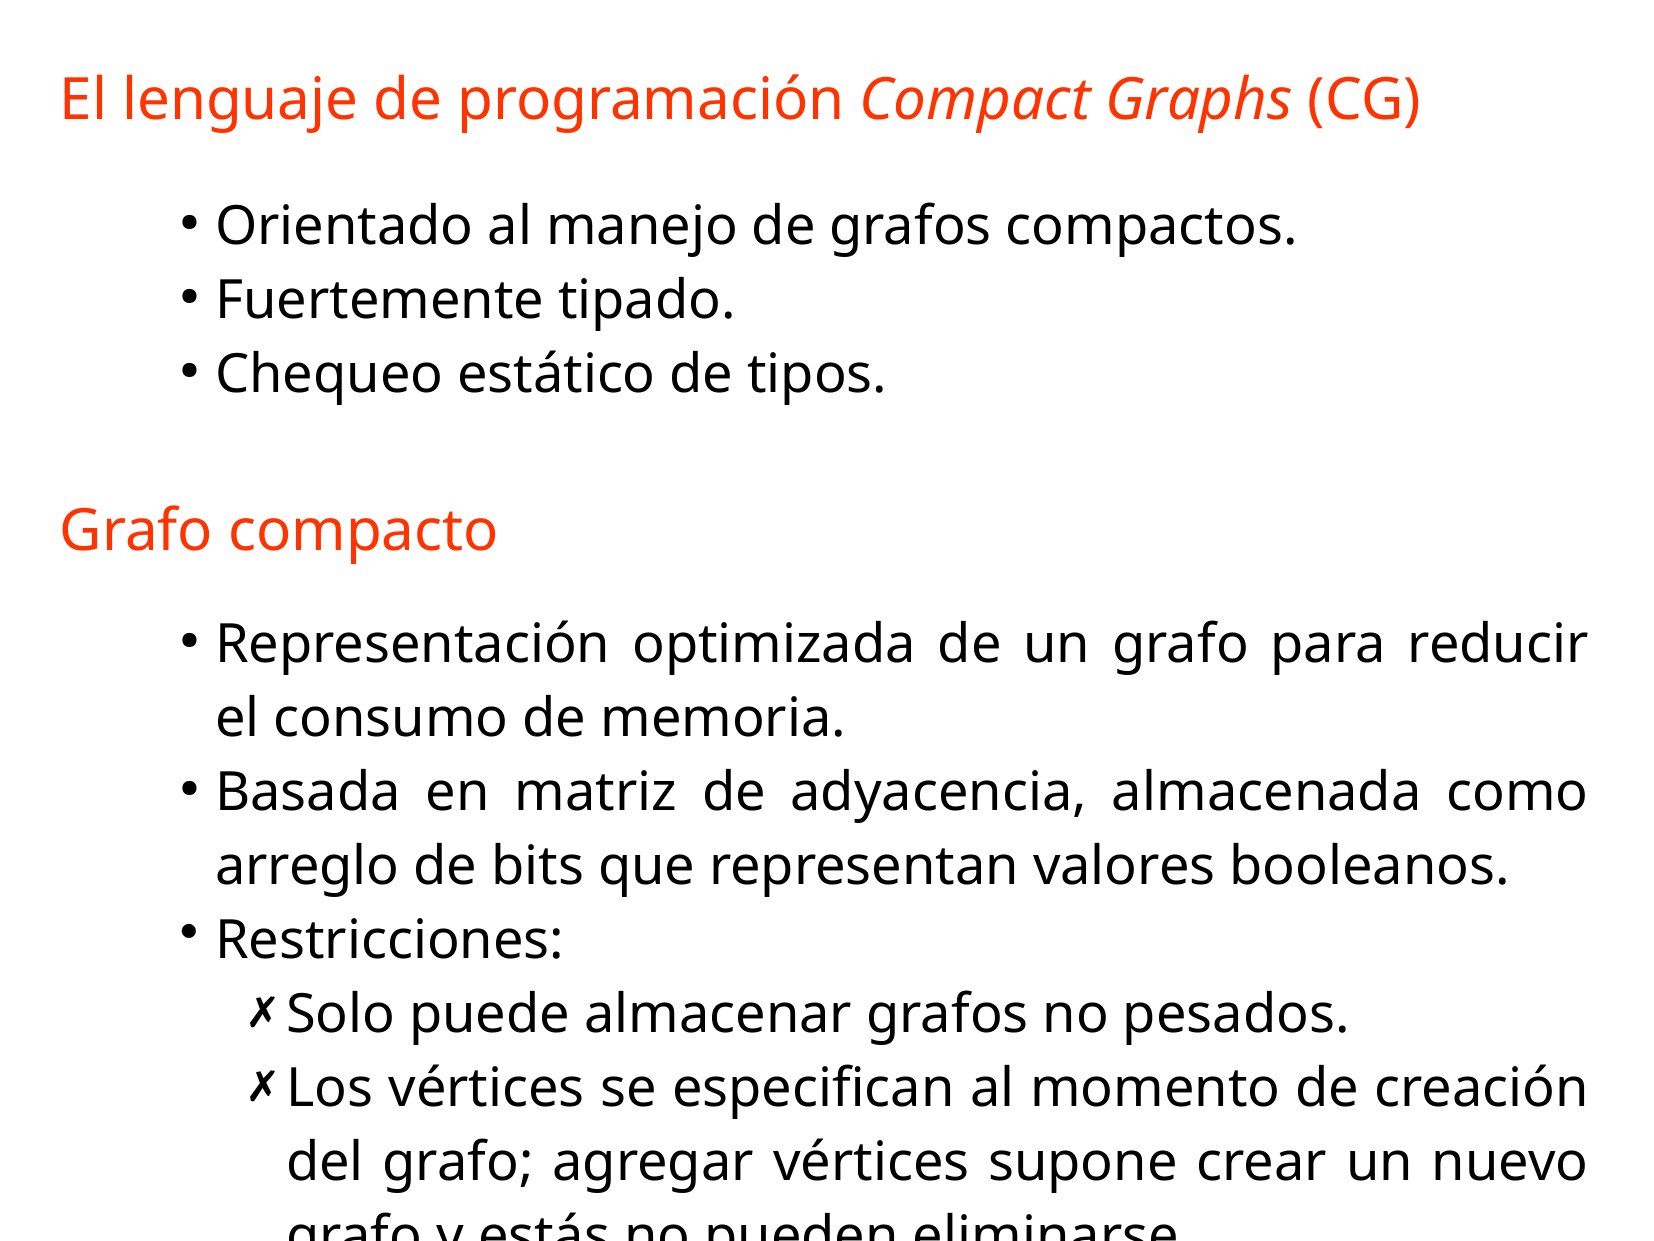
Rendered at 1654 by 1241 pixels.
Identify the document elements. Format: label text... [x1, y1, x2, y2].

text_box Representación optimizada de un grafo para reducir el consumo de memoria. Basada en matriz de adyacencia, almacenada como arreglo de bits que representan valores booleanos. Restricciones: Solo puede almacenar grafos no pesados. Los vértices se especifican al momento de creación del grafo; agregar vértices supone crear un nuevo grafo y estás no pueden eliminarse. [165, 597, 1606, 1200]
text_box Orientado al manejo de grafos compactos. Fuertemente tipado. Chequeo estático de tipos. [165, 179, 1276, 391]
text_box El lenguaje de programación Compact Graphs (CG) [45, 50, 1591, 151]
text_box Grafo compacto [45, 481, 1591, 582]
